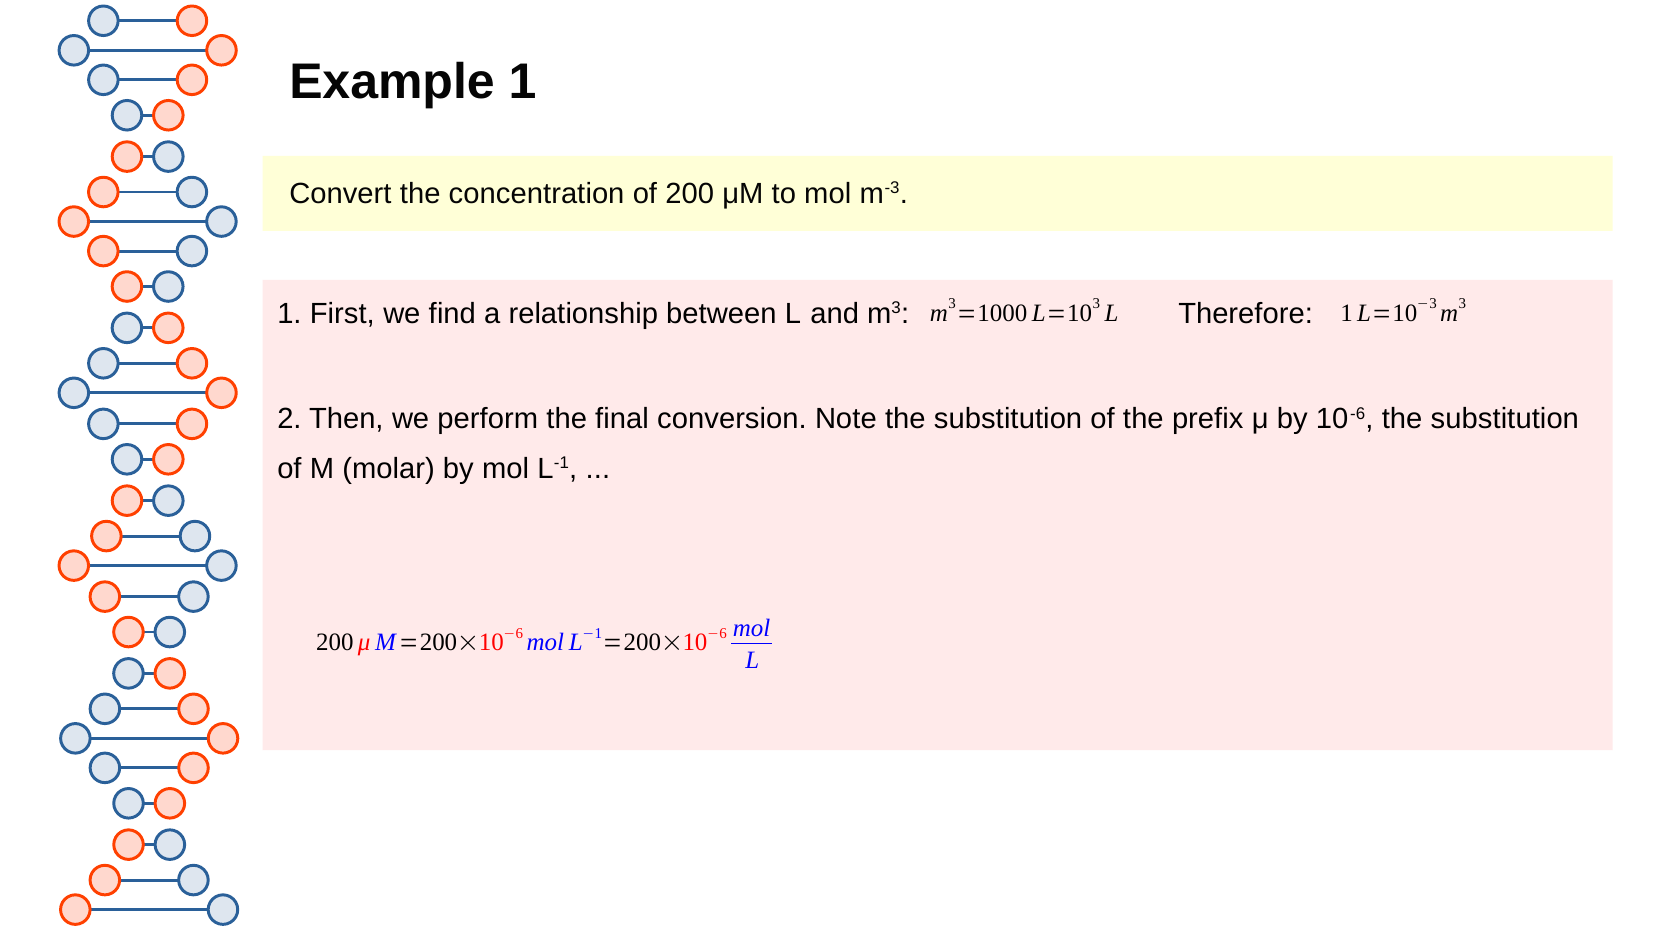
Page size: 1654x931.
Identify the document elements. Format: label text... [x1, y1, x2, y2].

title Example 1 [289, 43, 620, 119]
text_box 1. First, we find a relationship between L and m3: [262, 289, 923, 338]
text_box 2. Then, we perform the final conversion. Note the substitution of the prefix μ by 10-6, the substitution of M (molar) by mol L-1, ... [262, 378, 1609, 542]
chart [929, 295, 1119, 327]
text_box [262, 155, 1613, 231]
chart [315, 614, 774, 674]
list Convert the concentration of 200 μM to mol m-3. [289, 177, 1538, 226]
text_box Therefore: [1163, 289, 1329, 338]
text_box [262, 279, 1613, 751]
chart [1340, 295, 1467, 327]
